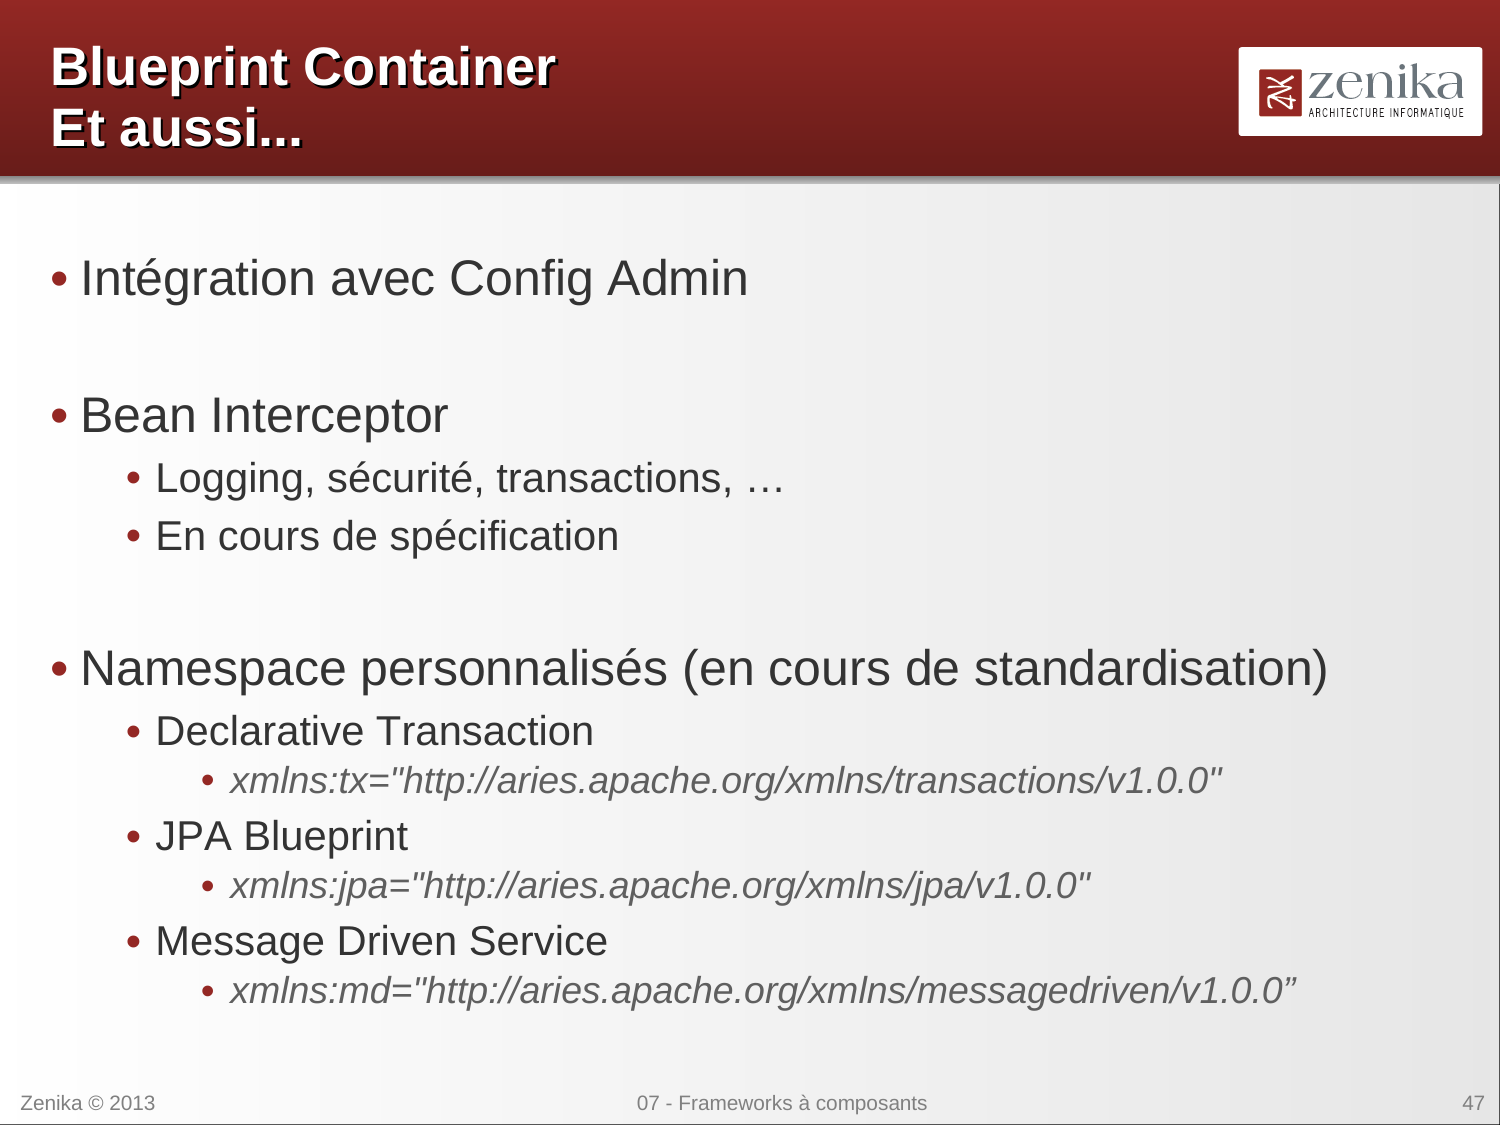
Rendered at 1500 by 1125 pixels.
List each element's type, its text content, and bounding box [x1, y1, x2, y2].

title Blueprint Container Et aussi... [50, 15, 1206, 180]
picture [1257, 58, 1464, 125]
list Intégration avec Config Admin Bean Interceptor Logging, sécurité, transactions, … En cours de spécification Namespace personnalisés (en cours de standardisation) Declarative Transaction xmlns:tx="http://aries.apache.org/xmlns/transactions/v1.0.0" JPA Blueprint xmlns:jpa="http://aries.apache.org/xmlns/jpa/v1.0.0" Message Driven Service xmlns:md="http://aries.apache.org/xmlns/messagedriven/v1.0.0” [50, 249, 1435, 1064]
